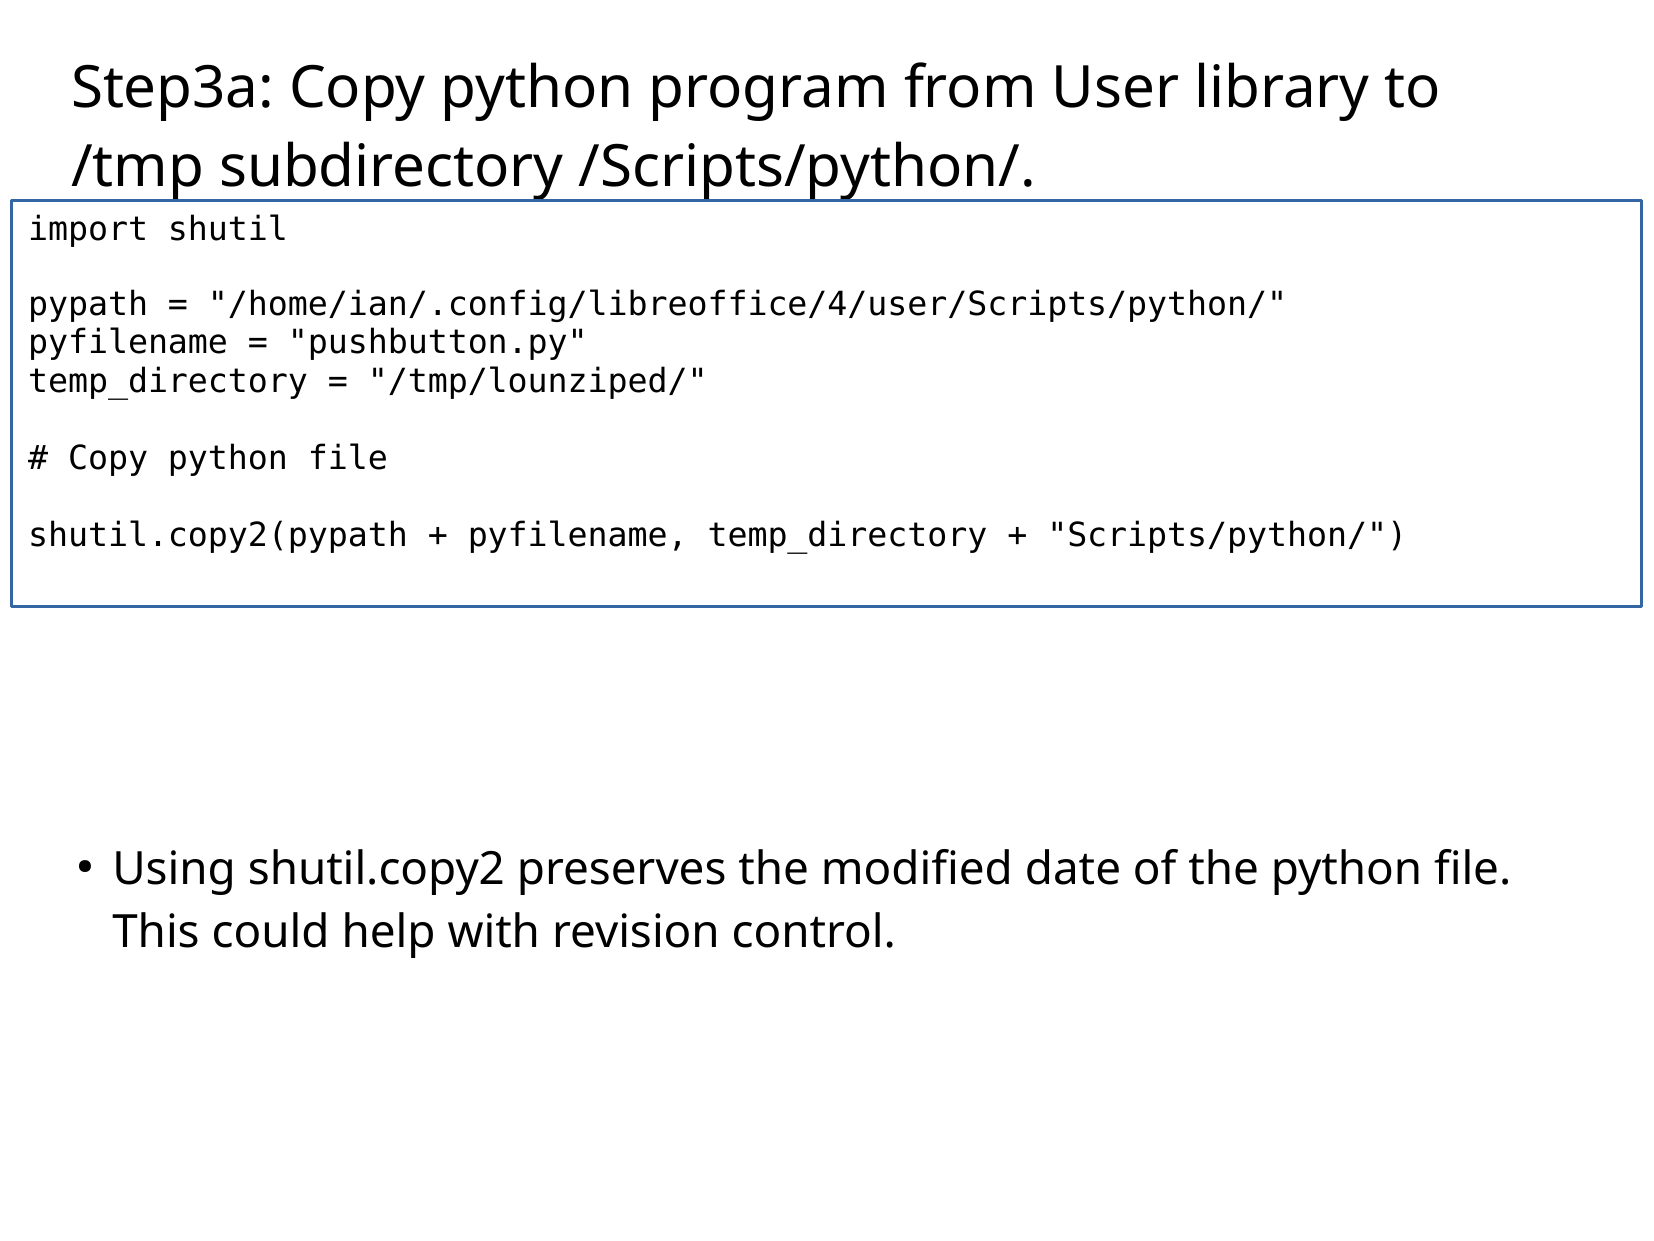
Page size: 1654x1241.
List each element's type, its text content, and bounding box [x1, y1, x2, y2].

text_box Using shutil.copy2 preserves the modified date of the python file. This could help with revision control. [76, 865, 1565, 1119]
title Step3a: Copy python program from User library to /tmp subdirectory /Scripts/python/. [70, 60, 1560, 189]
text_box import shutil pypath = "/home/ian/.config/libreoffice/4/user/Scripts/python/" pyfilename = "pushbutton.py" temp_directory = "/tmp/lounziped/" # Copy python file shutil.copy2(pypath + pyfilename, temp_directory + "Scripts/python/") [11, 200, 1642, 607]
